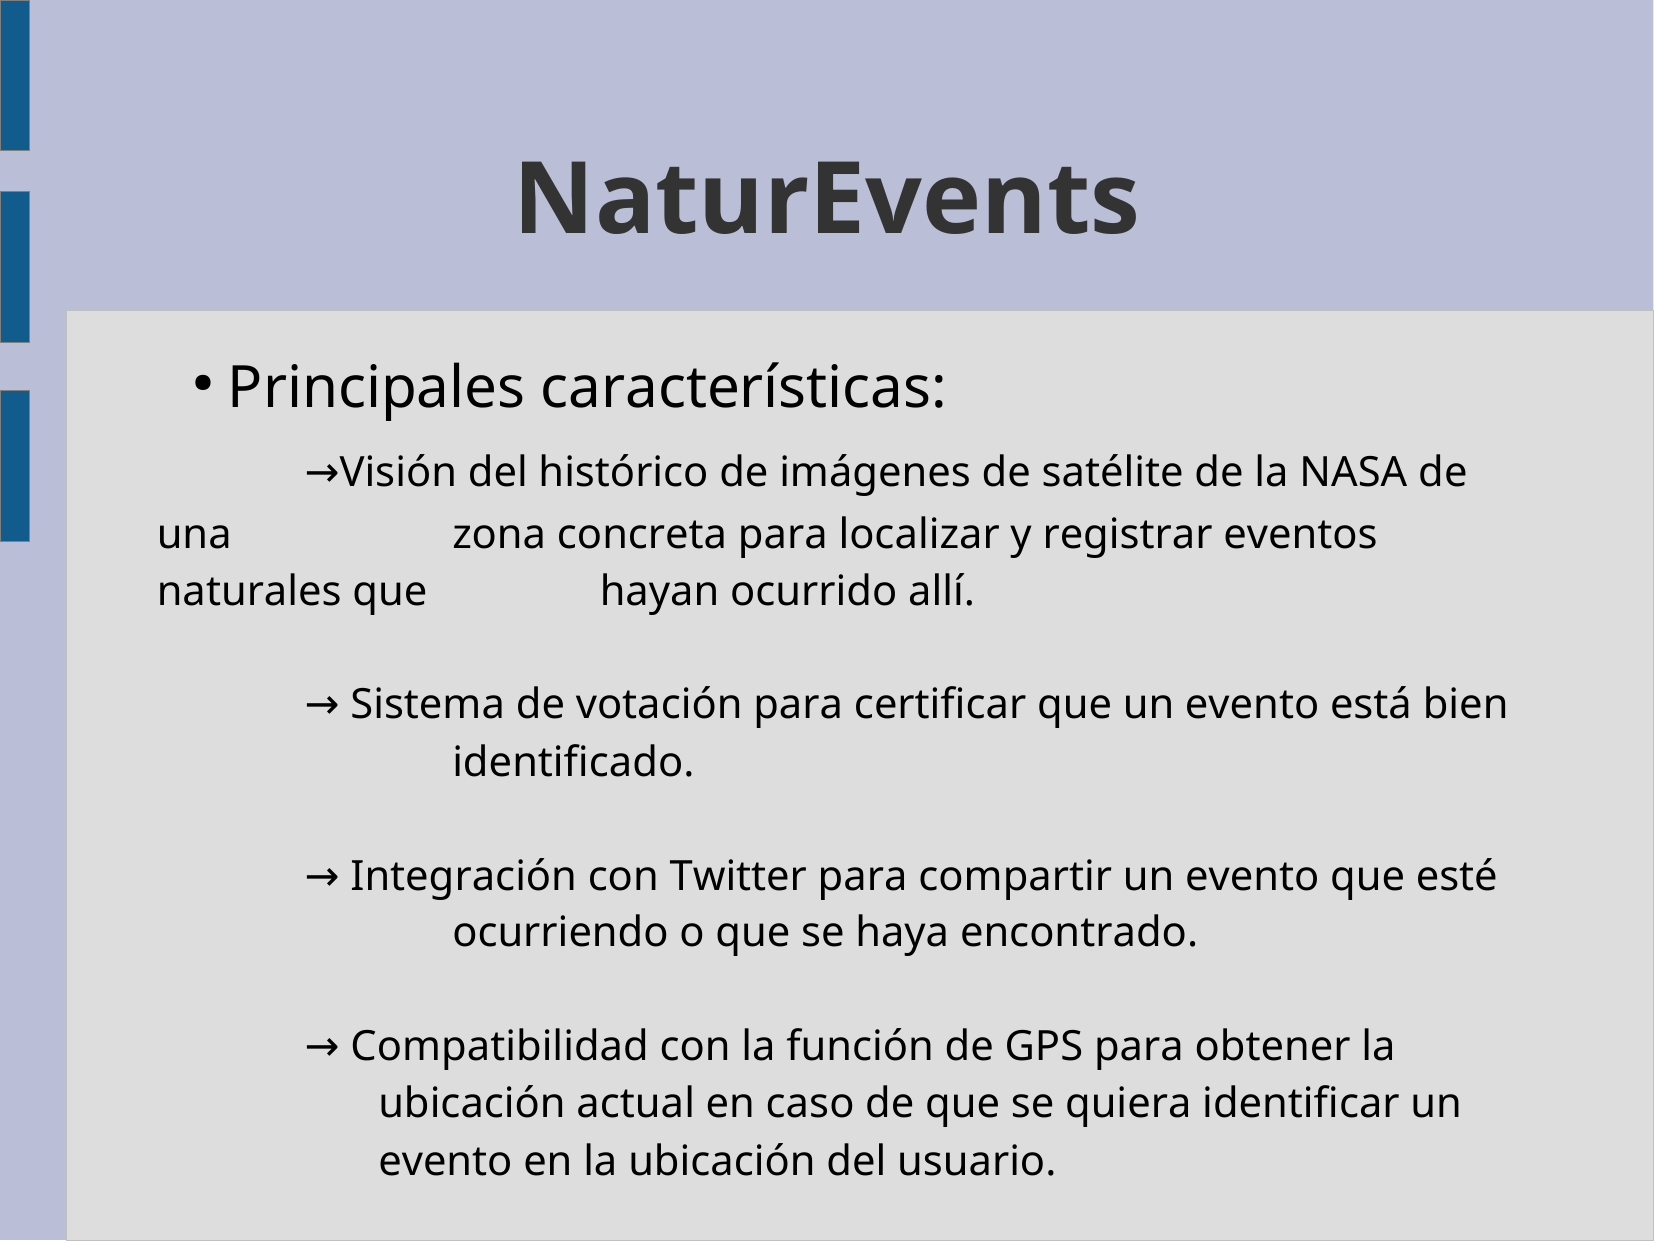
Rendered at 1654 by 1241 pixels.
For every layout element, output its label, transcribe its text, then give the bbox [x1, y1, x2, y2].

title NaturEvents [121, 91, 1534, 299]
subtitle Principales características: →Visión del histórico de imágenes de satélite de la NASA de una zona concreta para localizar y registrar eventos naturales que hayan ocurrido allí. → Sistema de votación para certificar que un evento está bien identificado. → Integración con Twitter para compartir un evento que esté ocurriendo o que se haya encontrado. → Compatibilidad con la función de GPS para obtener la ubicación actual en caso de que se quiera identificar un evento en la ubicación del usuario. [121, 344, 1534, 1223]
